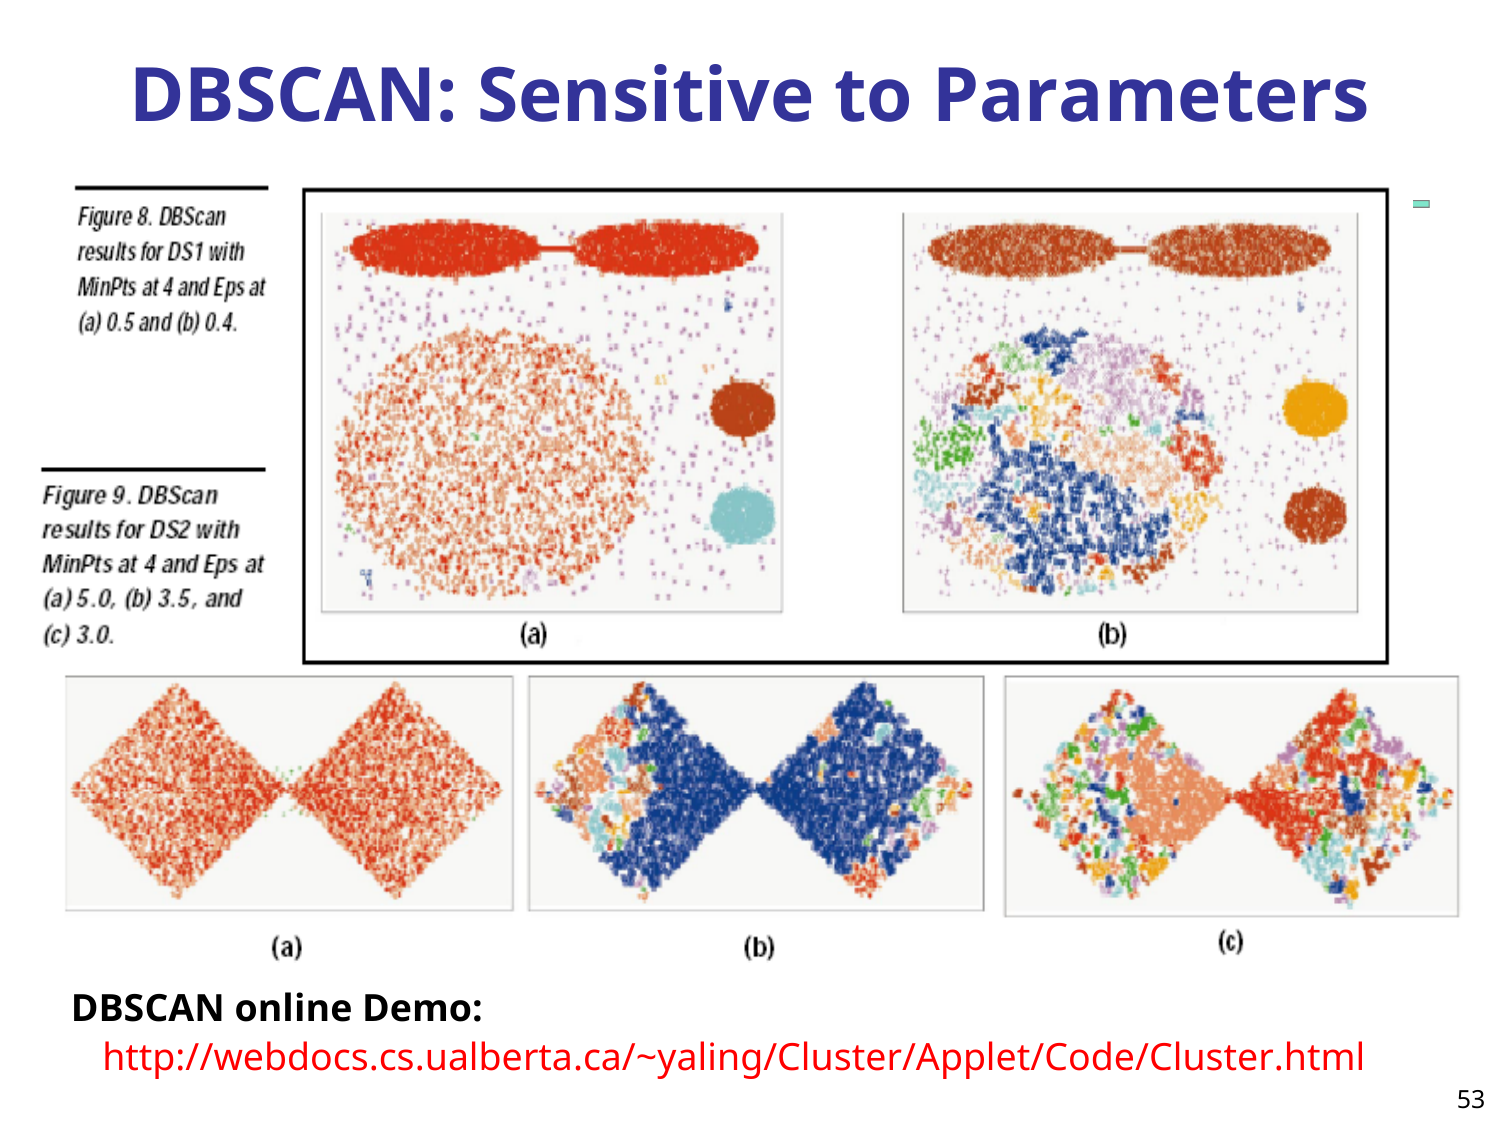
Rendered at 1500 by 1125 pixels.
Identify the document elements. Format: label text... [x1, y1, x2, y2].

text_box 18 [1187, 1062, 1500, 1125]
text_box http://webdocs.cs.ualberta.ca/~yaling/Cluster/Applet/Code/Cluster.html [87, 1025, 1471, 1093]
picture [24, 462, 276, 659]
text_box [50, 174, 1413, 688]
picture [62, 674, 1463, 963]
title DBSCAN: Sensitive to Parameters [0, 24, 1500, 145]
text_box DBSCAN online Demo: [55, 976, 508, 1038]
